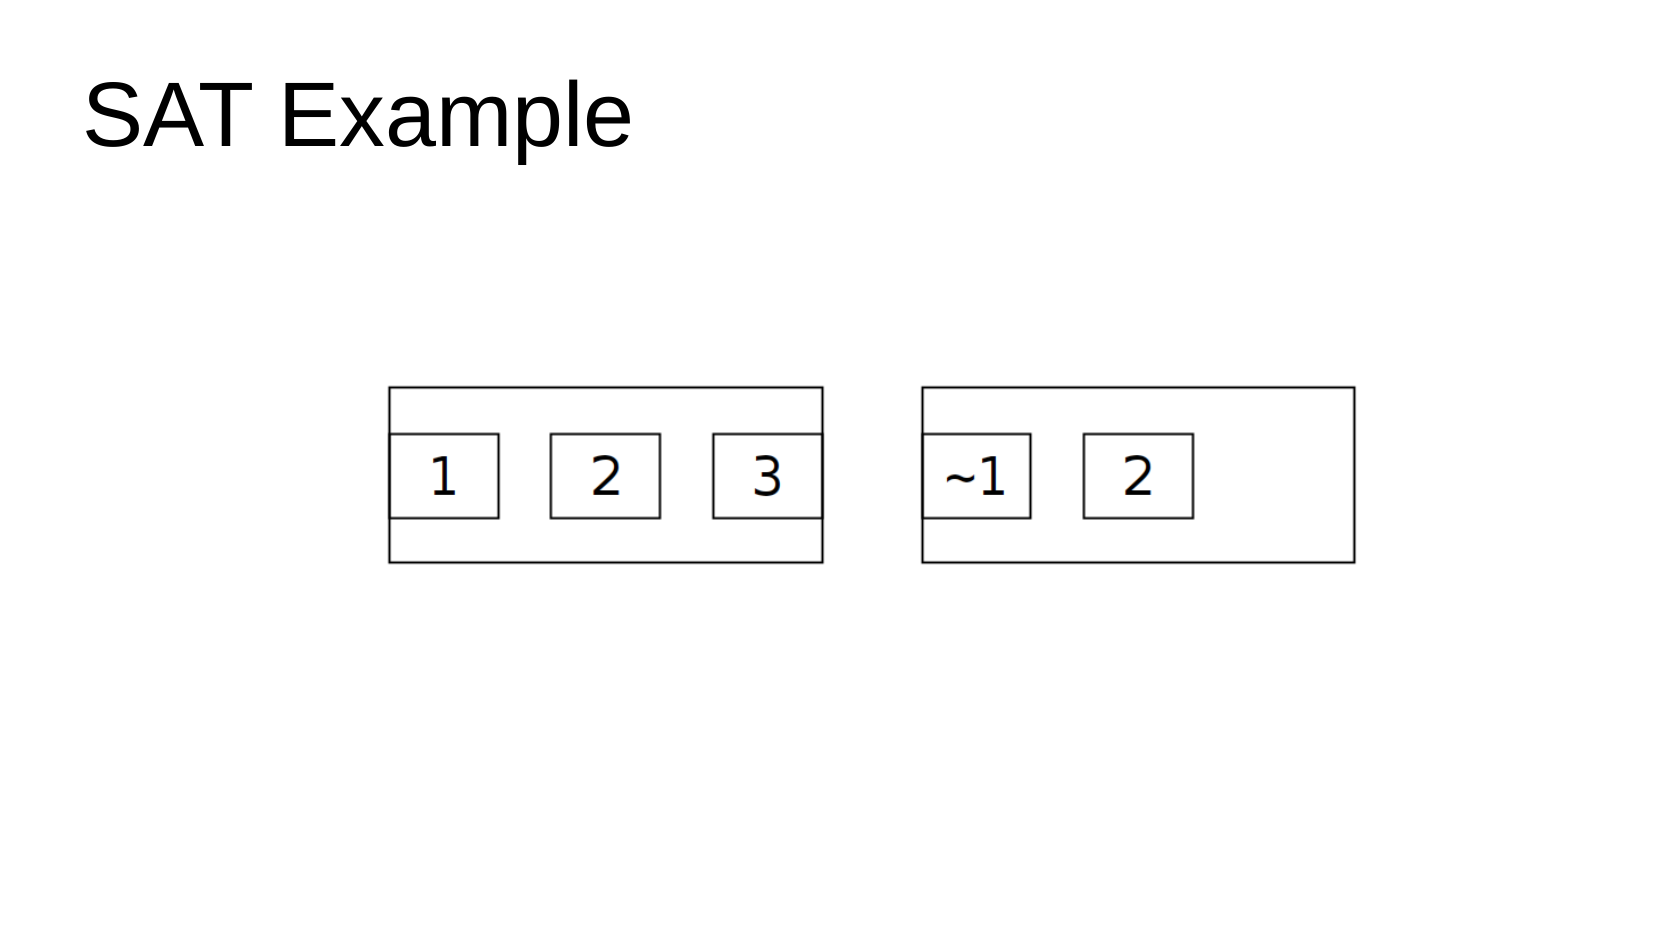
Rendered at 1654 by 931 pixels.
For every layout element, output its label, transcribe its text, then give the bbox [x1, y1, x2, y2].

picture [356, 354, 1388, 596]
title SAT Example [82, 37, 1571, 193]
